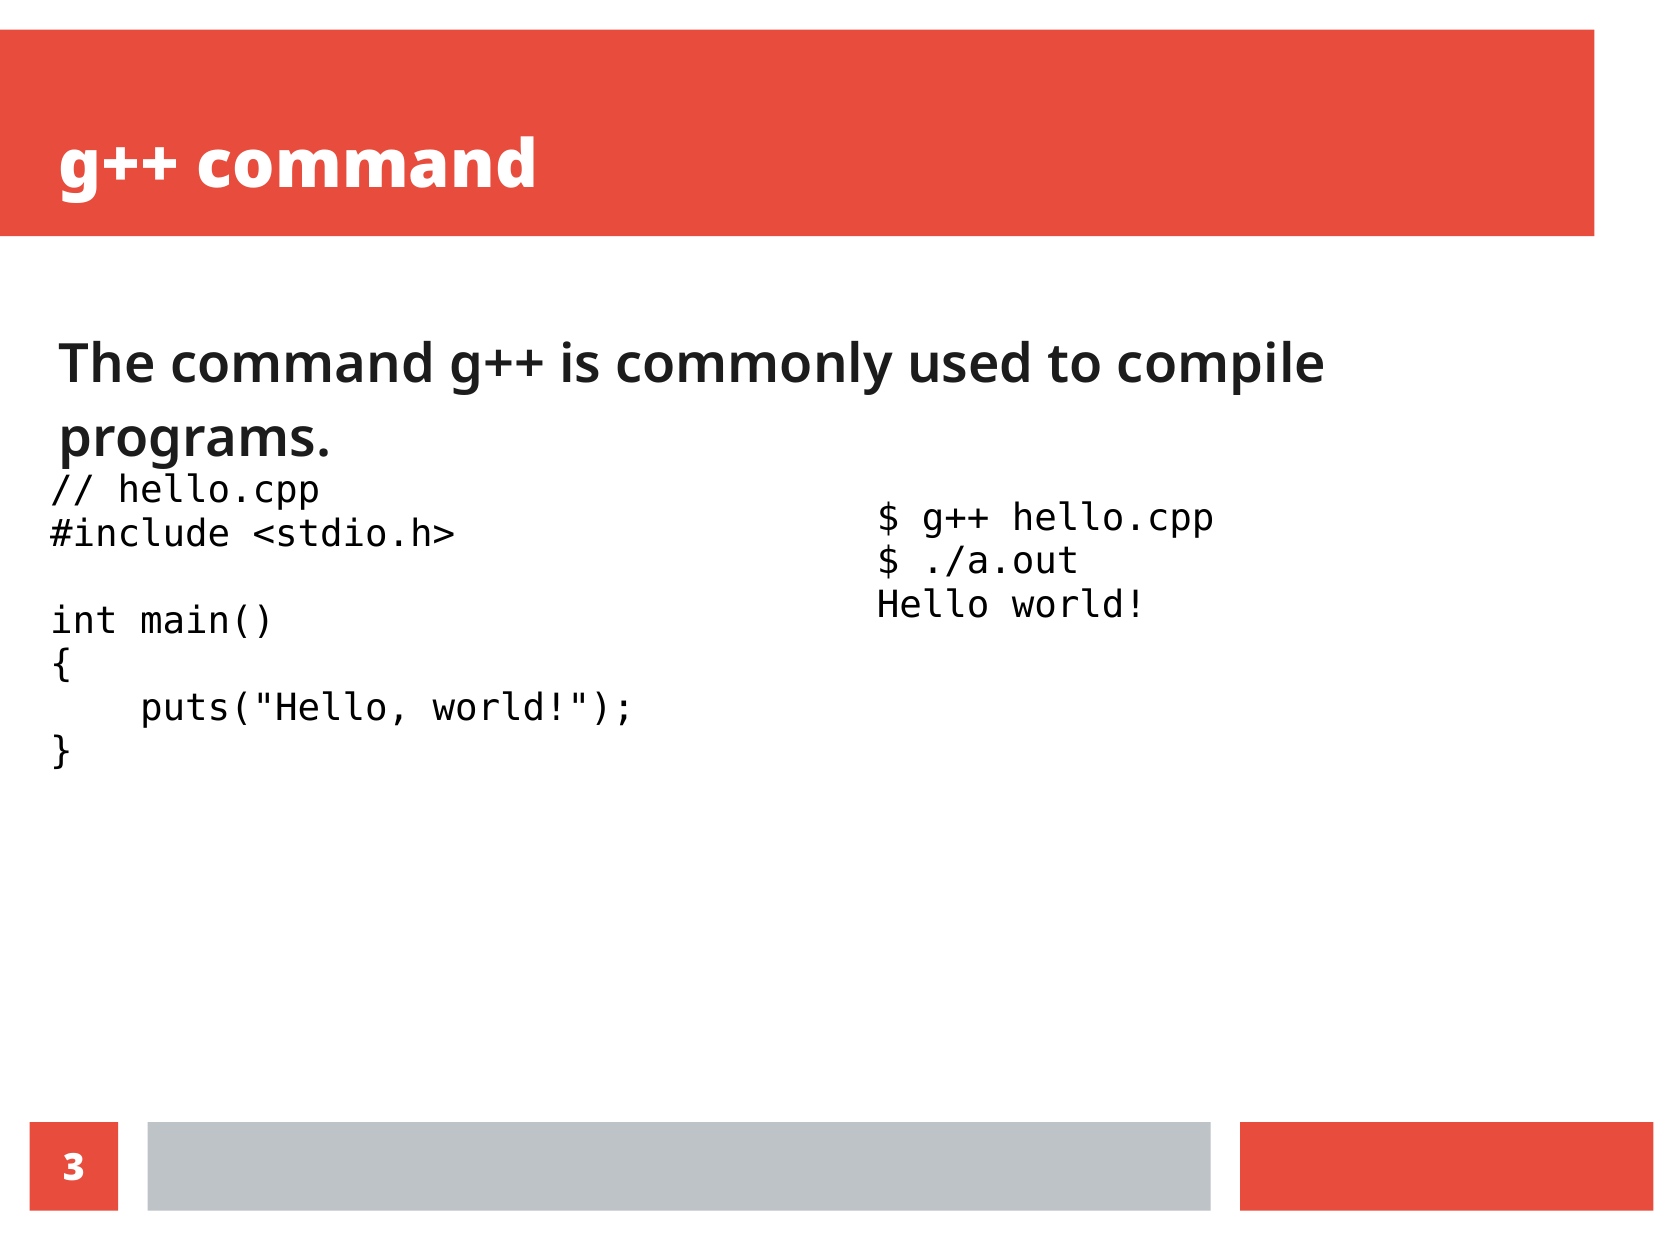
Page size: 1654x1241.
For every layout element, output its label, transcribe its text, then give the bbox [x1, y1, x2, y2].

list The command g++ is commonly used to compile programs. [59, 324, 1565, 1093]
title g++ command [59, 59, 1595, 207]
text_box $ g++ hello.cpp $ ./a.out Hello world! [862, 488, 1471, 745]
text_box // hello.cpp #include <stdio.h> int main() { puts("Hello, world!"); } [35, 460, 794, 938]
